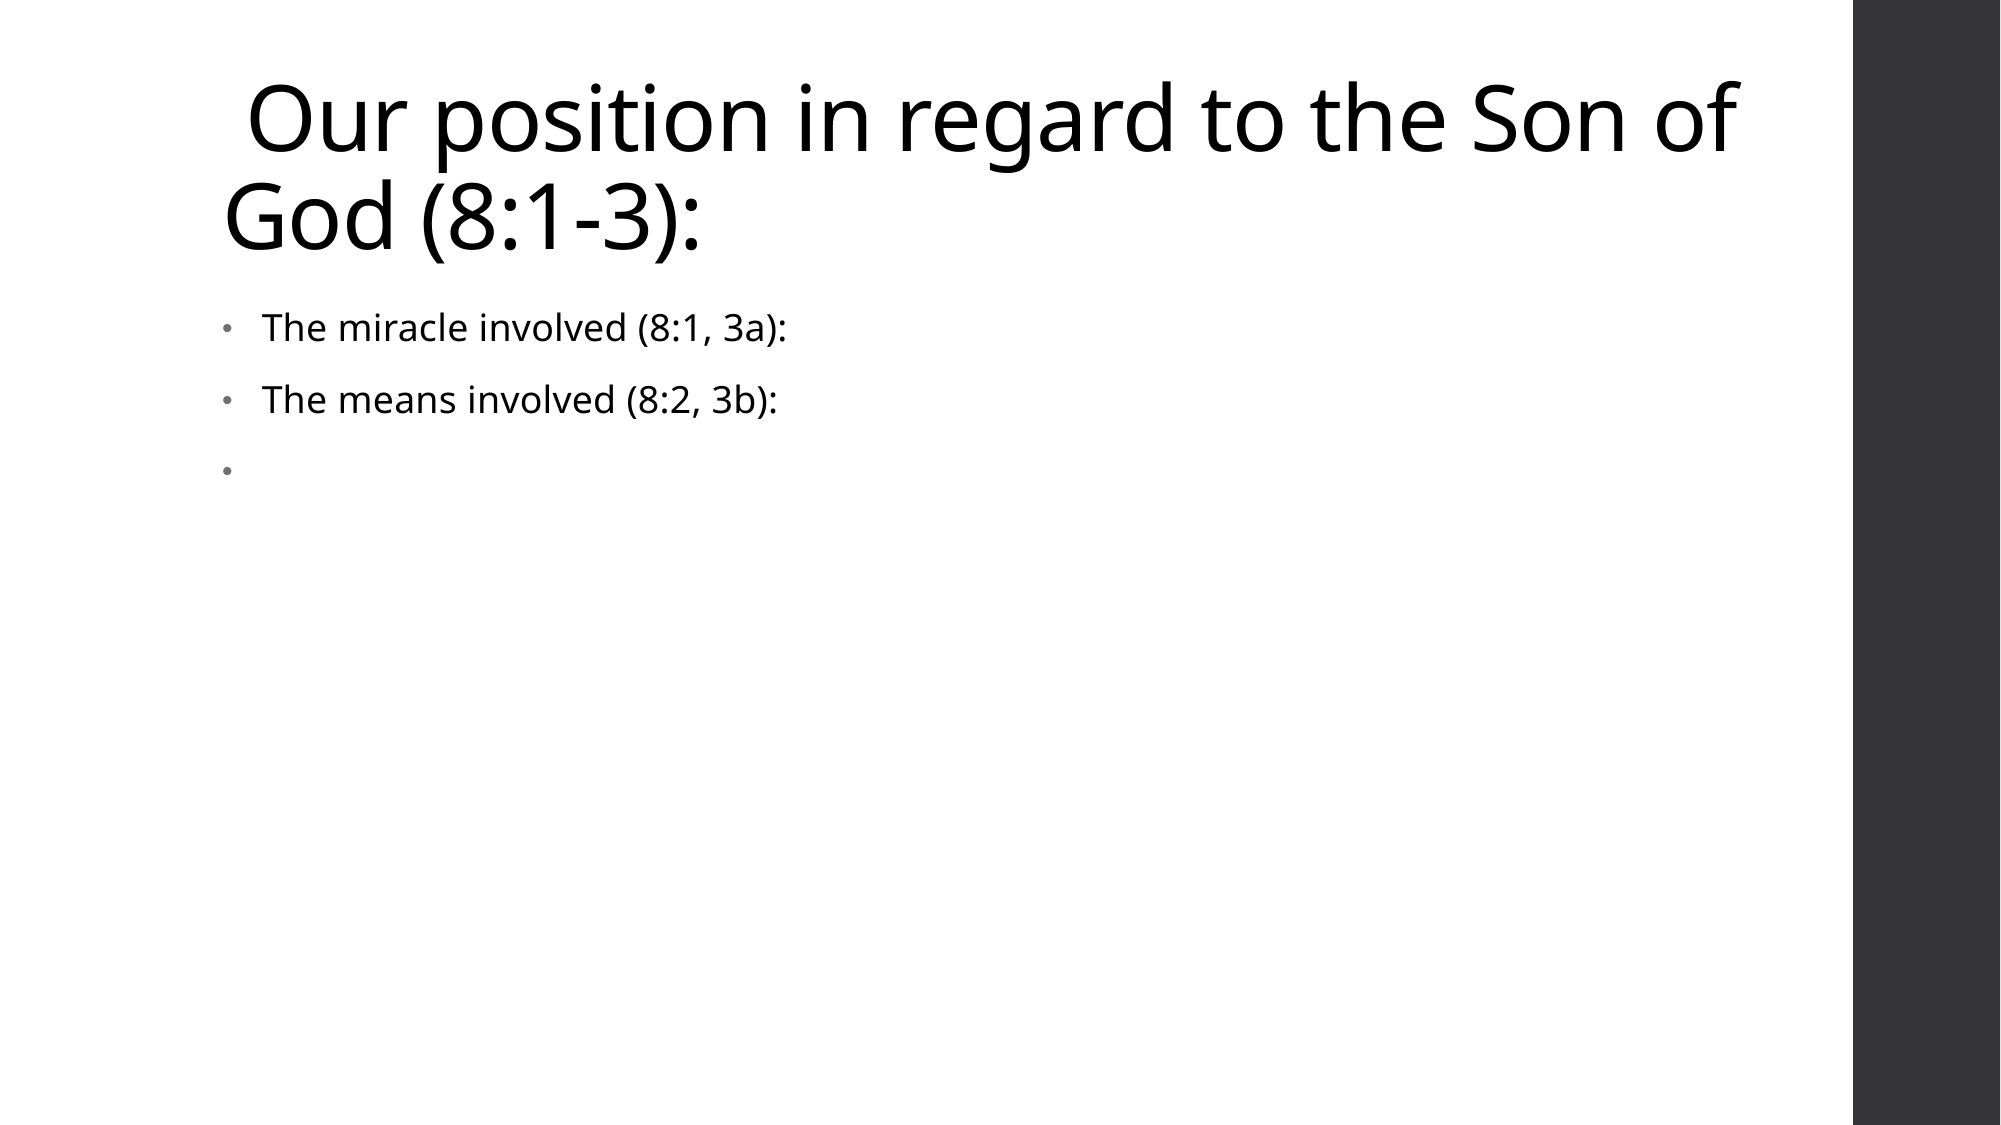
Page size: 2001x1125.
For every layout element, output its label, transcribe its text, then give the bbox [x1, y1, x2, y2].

list The miracle involved (8:1, 3a): The means involved (8:2, 3b): [206, 299, 1617, 1014]
title Our position in regard to the Son of God (8:1-3): [206, 60, 1797, 278]
